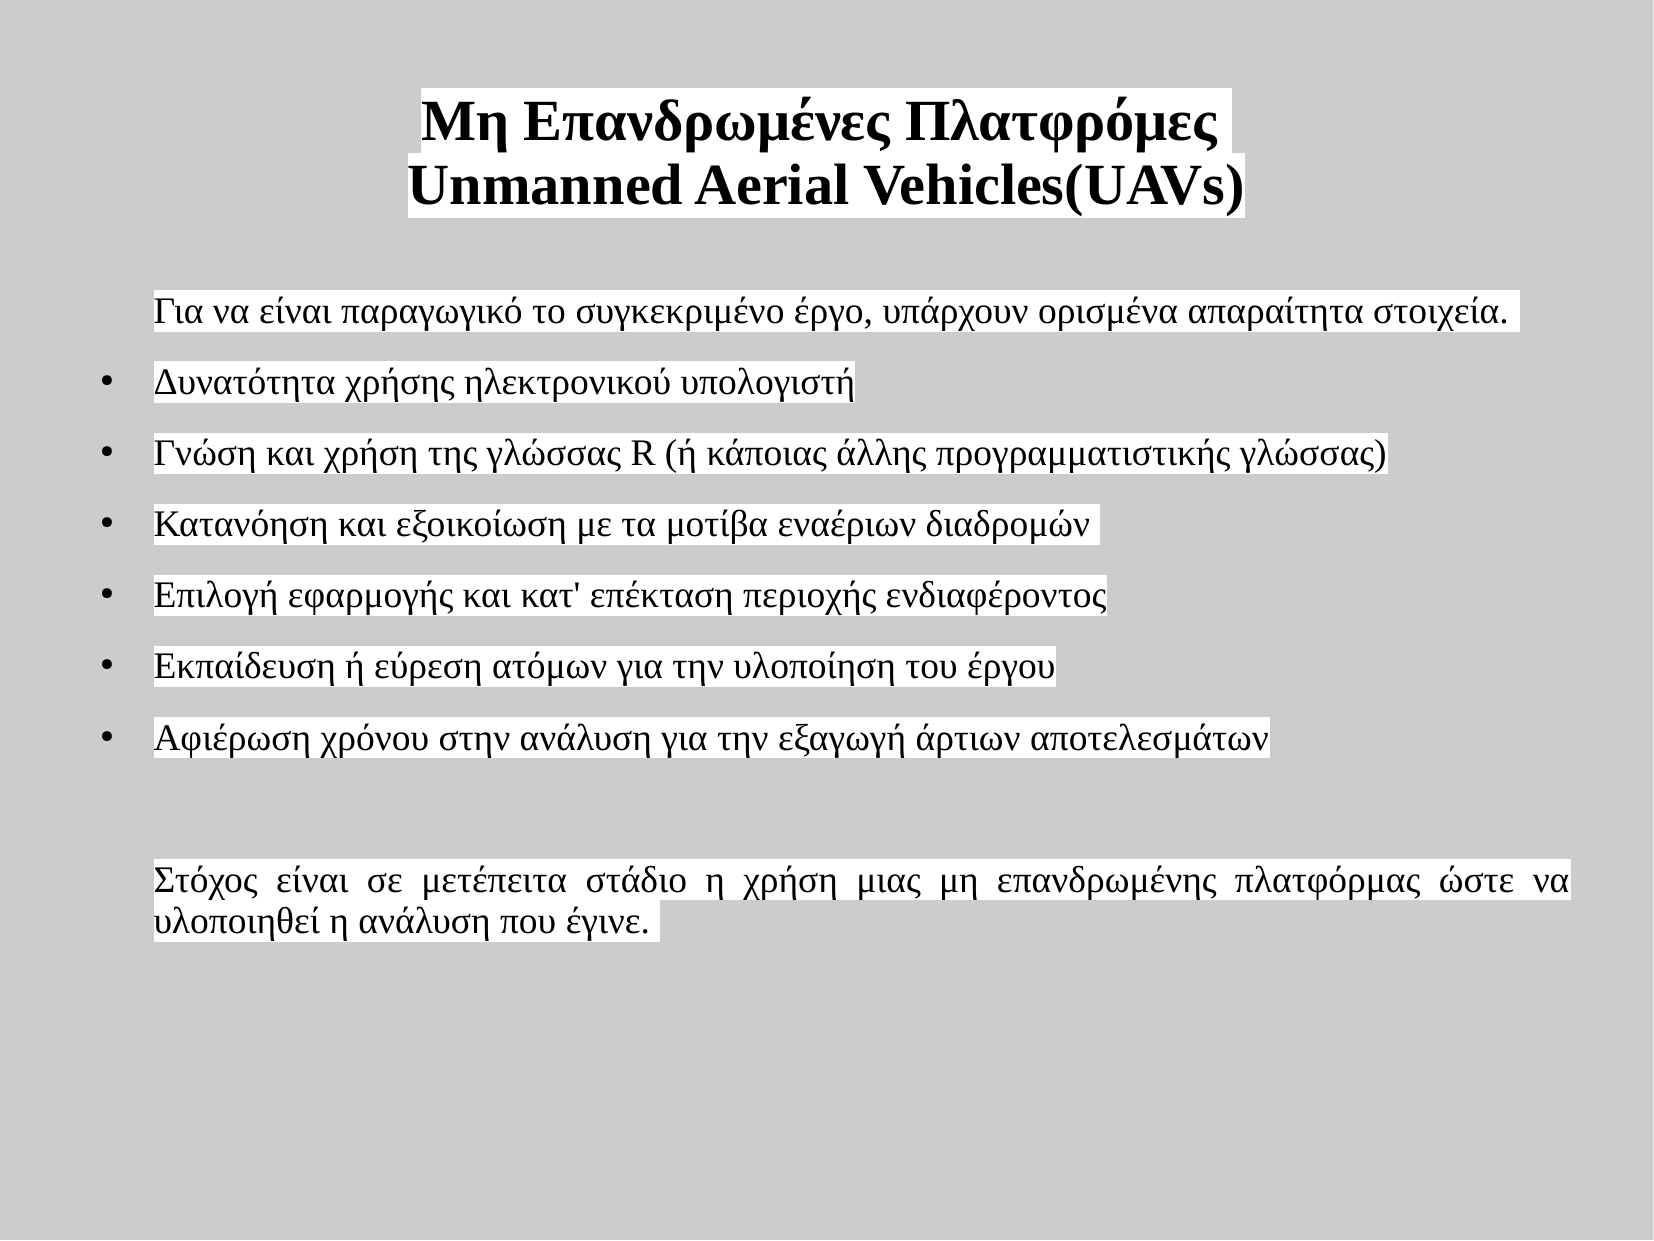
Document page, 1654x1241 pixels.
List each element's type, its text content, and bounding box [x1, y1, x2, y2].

title Μη Επανδρωμένες Πλατφρόμες Unmanned Aerial Vehicles(UAVs) [82, 49, 1571, 257]
list Για να είναι παραγωγικό το συγκεκριμένο έργο, υπάρχουν ορισμένα απαραίτητα στοιχεία. Δυνατότητα χρήσης ηλεκτρονικού υπολογιστή Γνώση και χρήση της γλώσσας R (ή κάποιας άλλης προγραμματιστικής γλώσσας) Κατανόηση και εξοικοίωση με τα μοτίβα εναέριων διαδρομών Επιλογή εφαρμογής και κατ' επέκταση περιοχής ενδιαφέροντος Εκπαίδευση ή εύρεση ατόμων για την υλοποίηση του έργου Αφιέρωση χρόνου στην ανάλυση για την εξαγωγή άρτιων αποτελεσμάτων Στόχος είναι σε μετέπειτα στάδιο η χρήση μιας μη επανδρωμένης πλατφόρμας ώστε να υλοποιηθεί η ανάλυση που έγινε. [82, 290, 1571, 1010]
